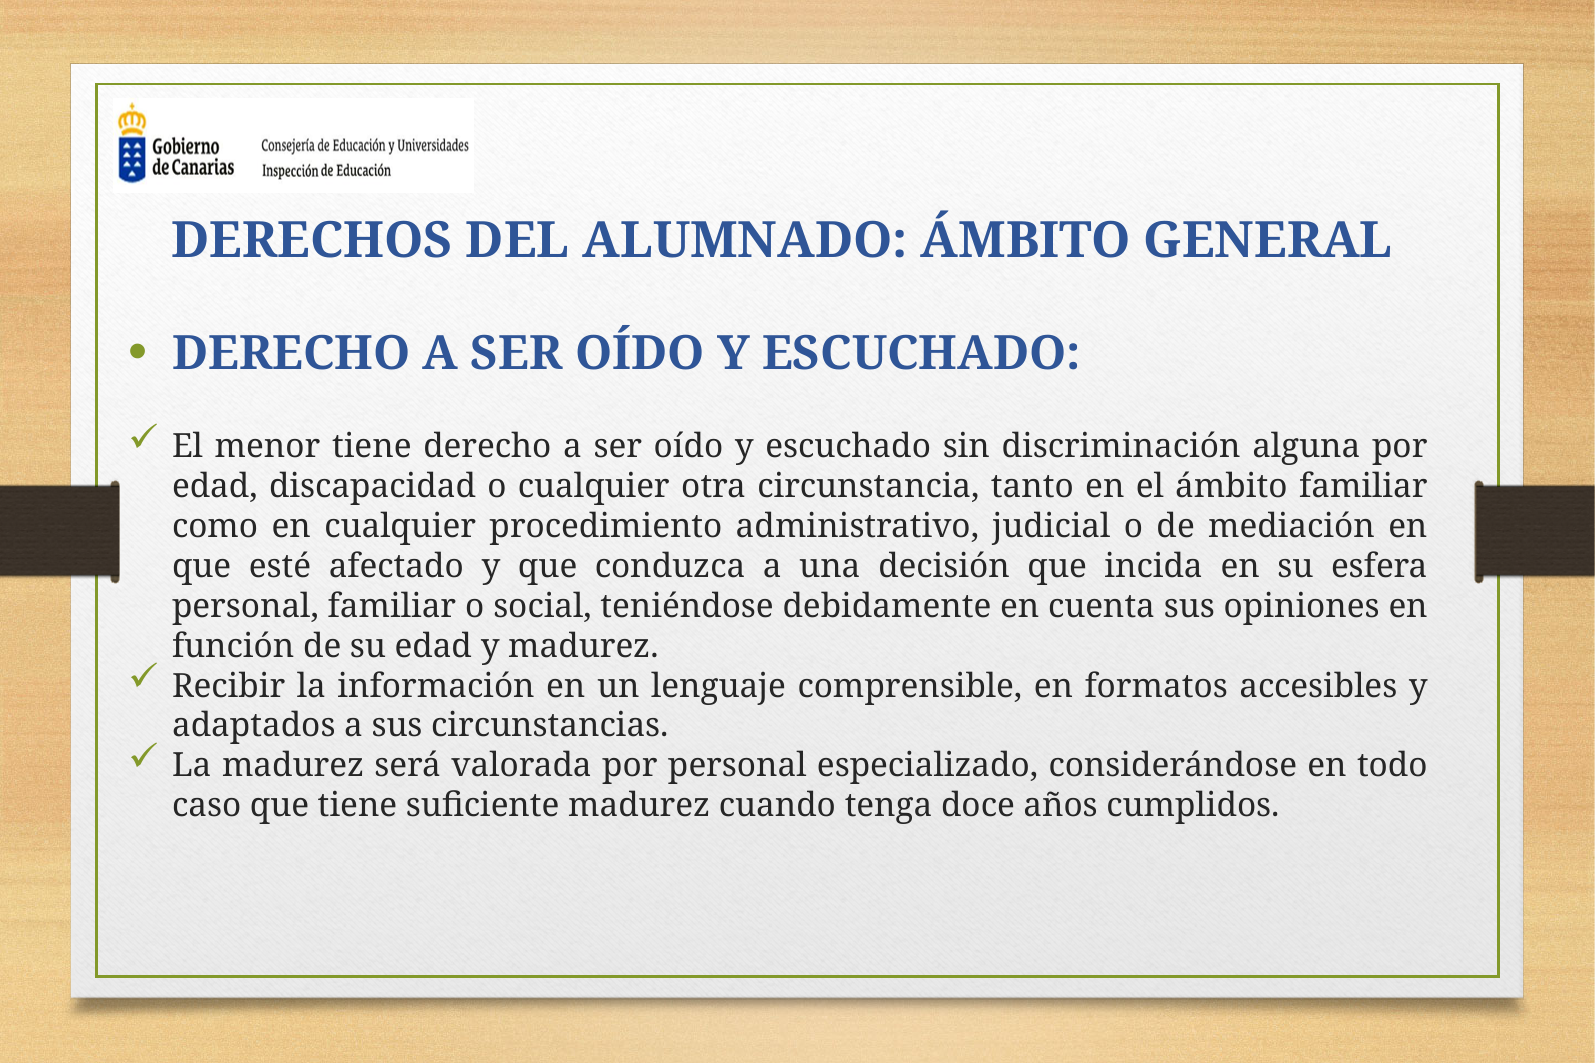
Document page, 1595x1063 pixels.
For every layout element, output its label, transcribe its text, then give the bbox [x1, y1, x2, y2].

text_box DERECHO A SER OÍDO Y ESCUCHADO: El menor tiene derecho a ser oído y escuchado sin discriminación alguna por edad, discapacidad o cualquier otra circunstancia, tanto en el ámbito familiar como en cualquier procedimiento administrativo, judicial o de mediación en que esté afectado y que conduzca a una decisión que incida en su esfera personal, familiar o social, teniéndose debidamente en cuenta sus opiniones en función de su edad y madurez. Recibir la información en un lenguaje comprensible, en formatos accesibles y adaptados a sus circunstancias. La madurez será valorada por personal especializado, considerándose en todo caso que tiene suficiente madurez cuando tenga doce años cumplidos. [113, 315, 1445, 932]
text_box DERECHOS DEL ALUMNADO: ÁMBITO GENERAL [60, 141, 1505, 334]
picture [0, 0, 1595, 1063]
